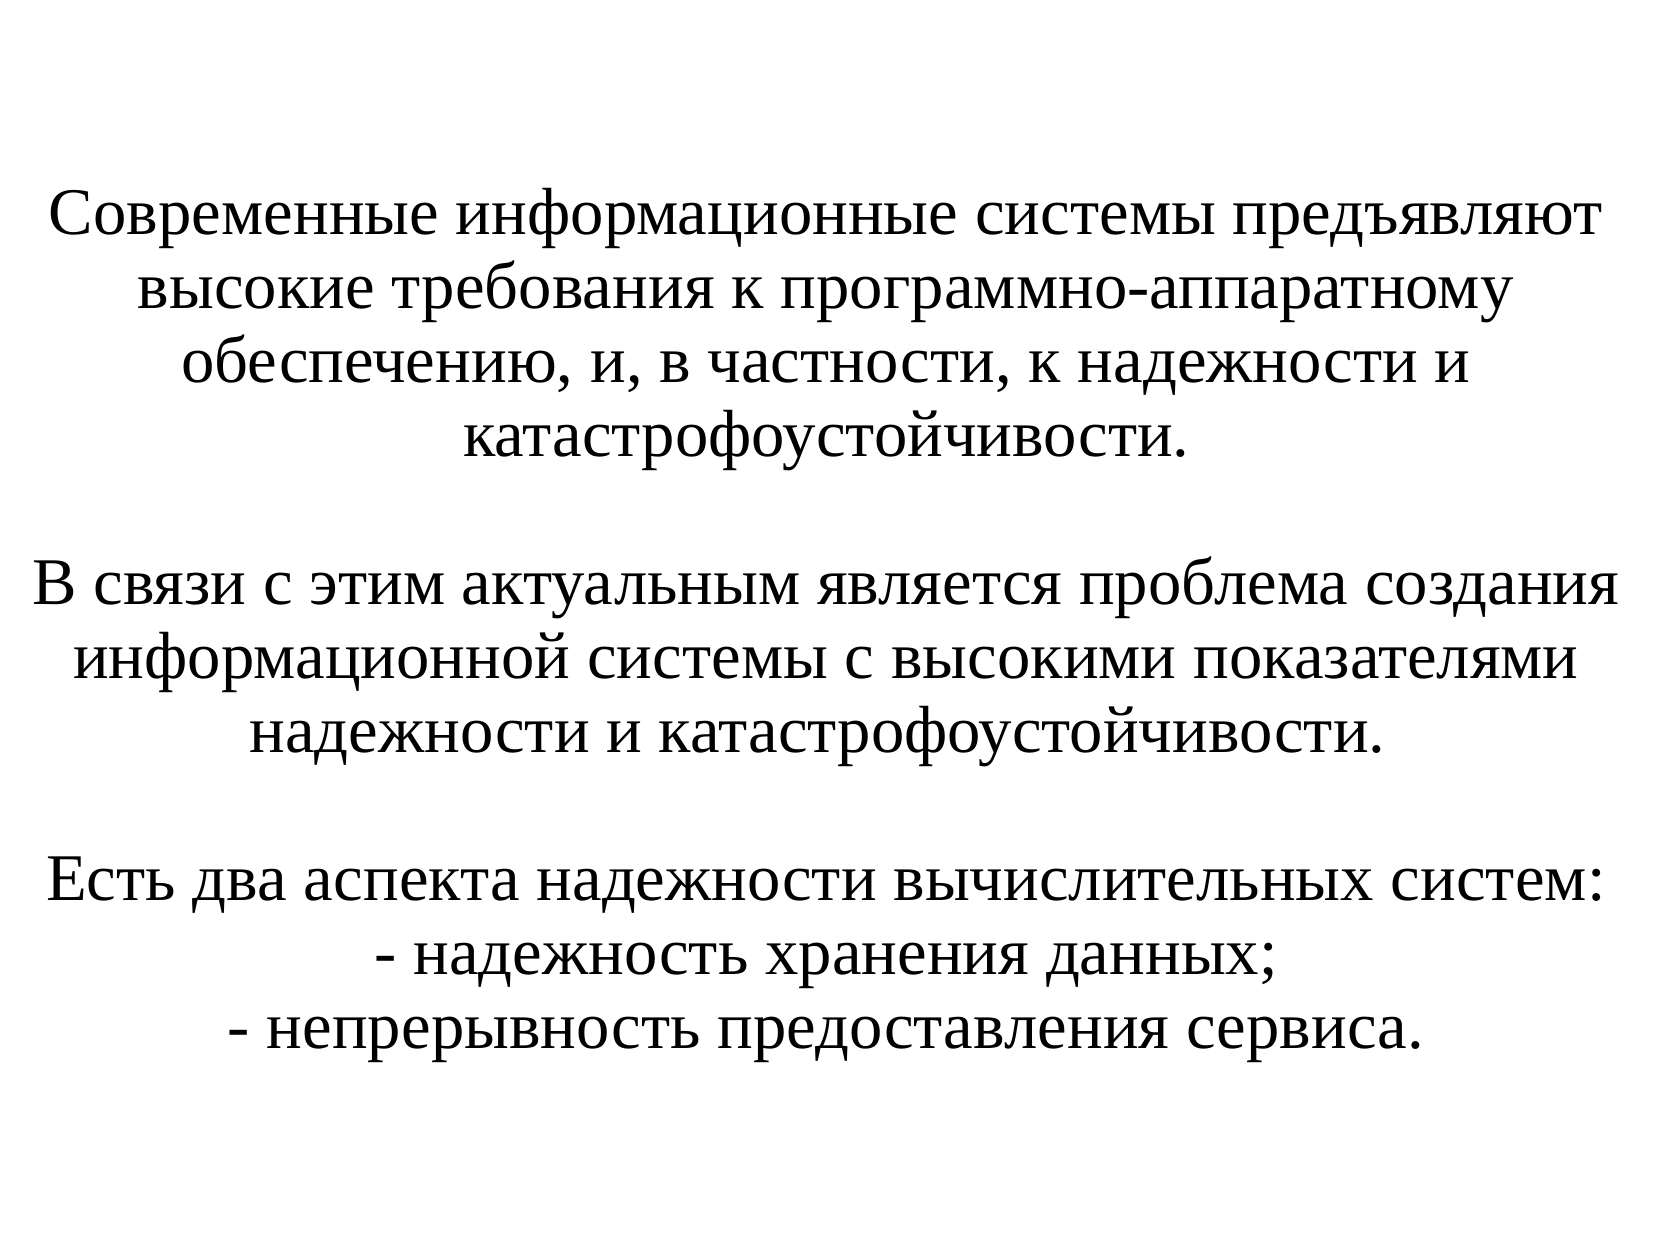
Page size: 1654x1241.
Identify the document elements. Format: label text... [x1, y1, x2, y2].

subtitle Современные информационные системы предъявляют высокие требования к программно-аппаратному обеспечению, и, в частности, к надежности и катастрофоустойчивости. В связи с этим актуальным является проблема создания информационной системы с высокими показателями надежности и катастрофоустойчивости. Есть два аспекта надежности вычислительных систем: - надежность хранения данных; - непрерывность предоставления сервиса. [29, 56, 1625, 1182]
